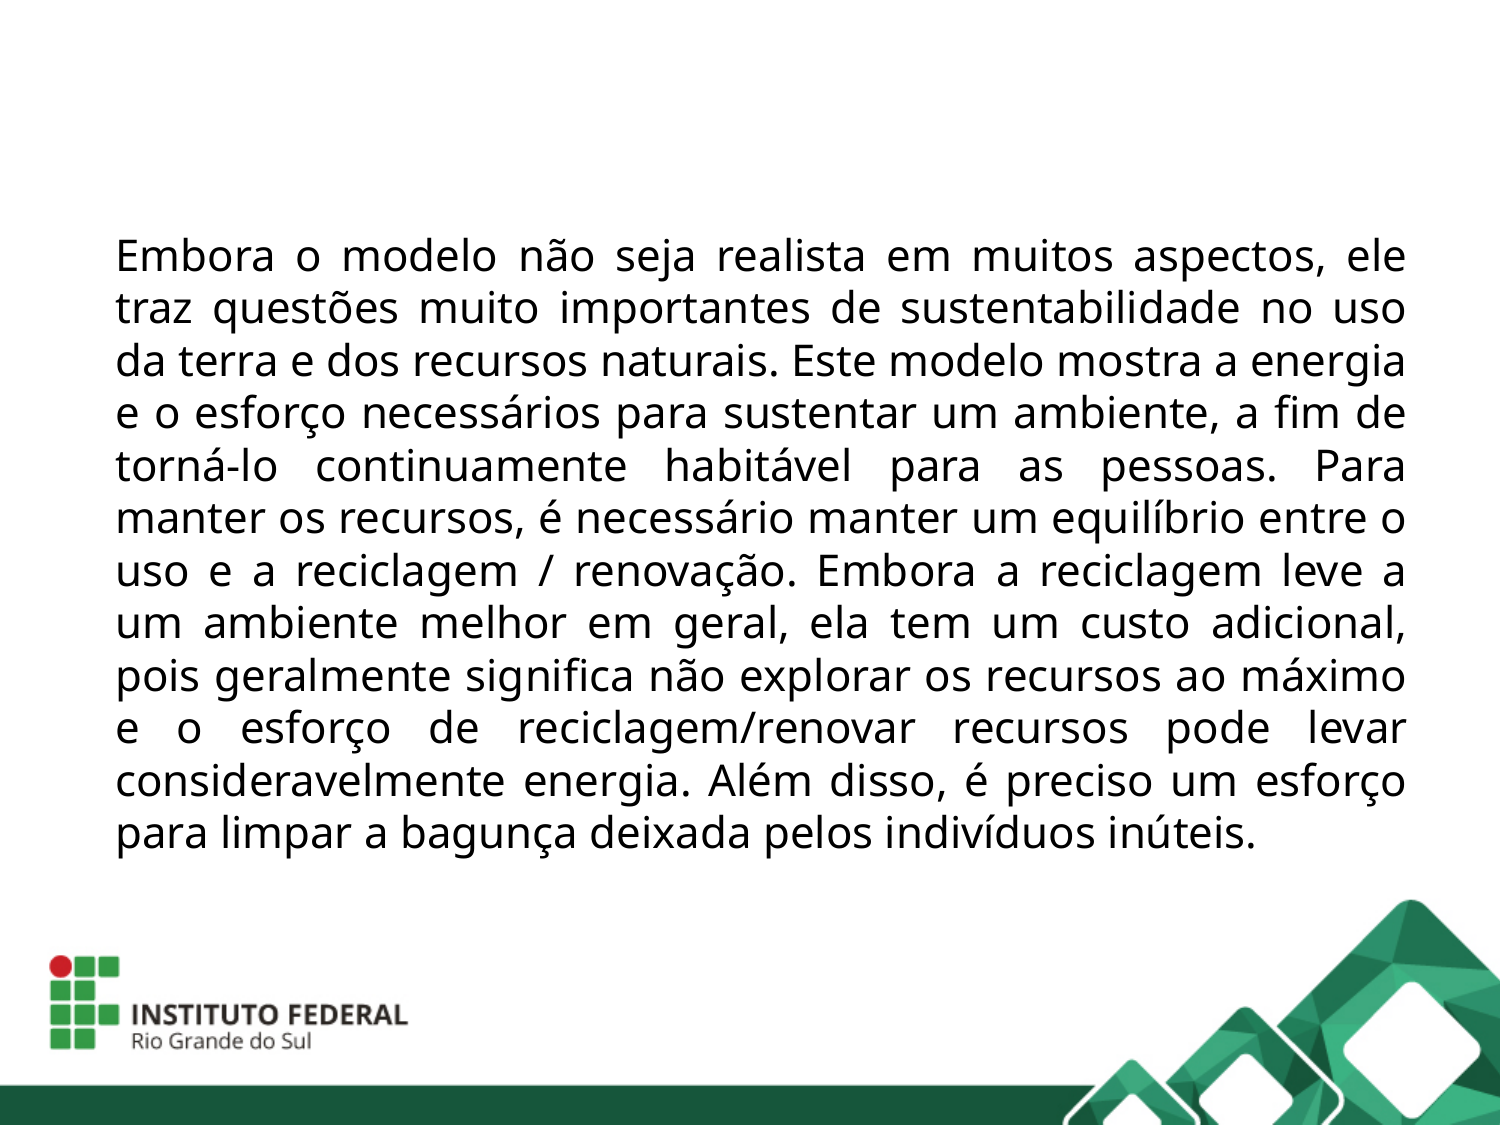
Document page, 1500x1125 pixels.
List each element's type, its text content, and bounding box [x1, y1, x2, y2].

text_box Embora o modelo não seja realista em muitos aspectos, ele traz questões muito importantes de sustentabilidade no uso da terra e dos recursos naturais. Este modelo mostra a energia e o esforço necessários para sustentar um ambiente, a fim de torná-lo continuamente habitável para as pessoas. Para manter os recursos, é necessário manter um equilíbrio entre o uso e a reciclagem / renovação. Embora a reciclagem leve a um ambiente melhor em geral, ela tem um custo adicional, pois geralmente significa não explorar os recursos ao máximo e o esforço de reciclagem/renovar recursos pode levar consideravelmente energia. Além disso, é preciso um esforço para limpar a bagunça deixada pelos indivíduos inúteis. [100, 220, 1424, 971]
picture [0, 0, 1500, 1125]
